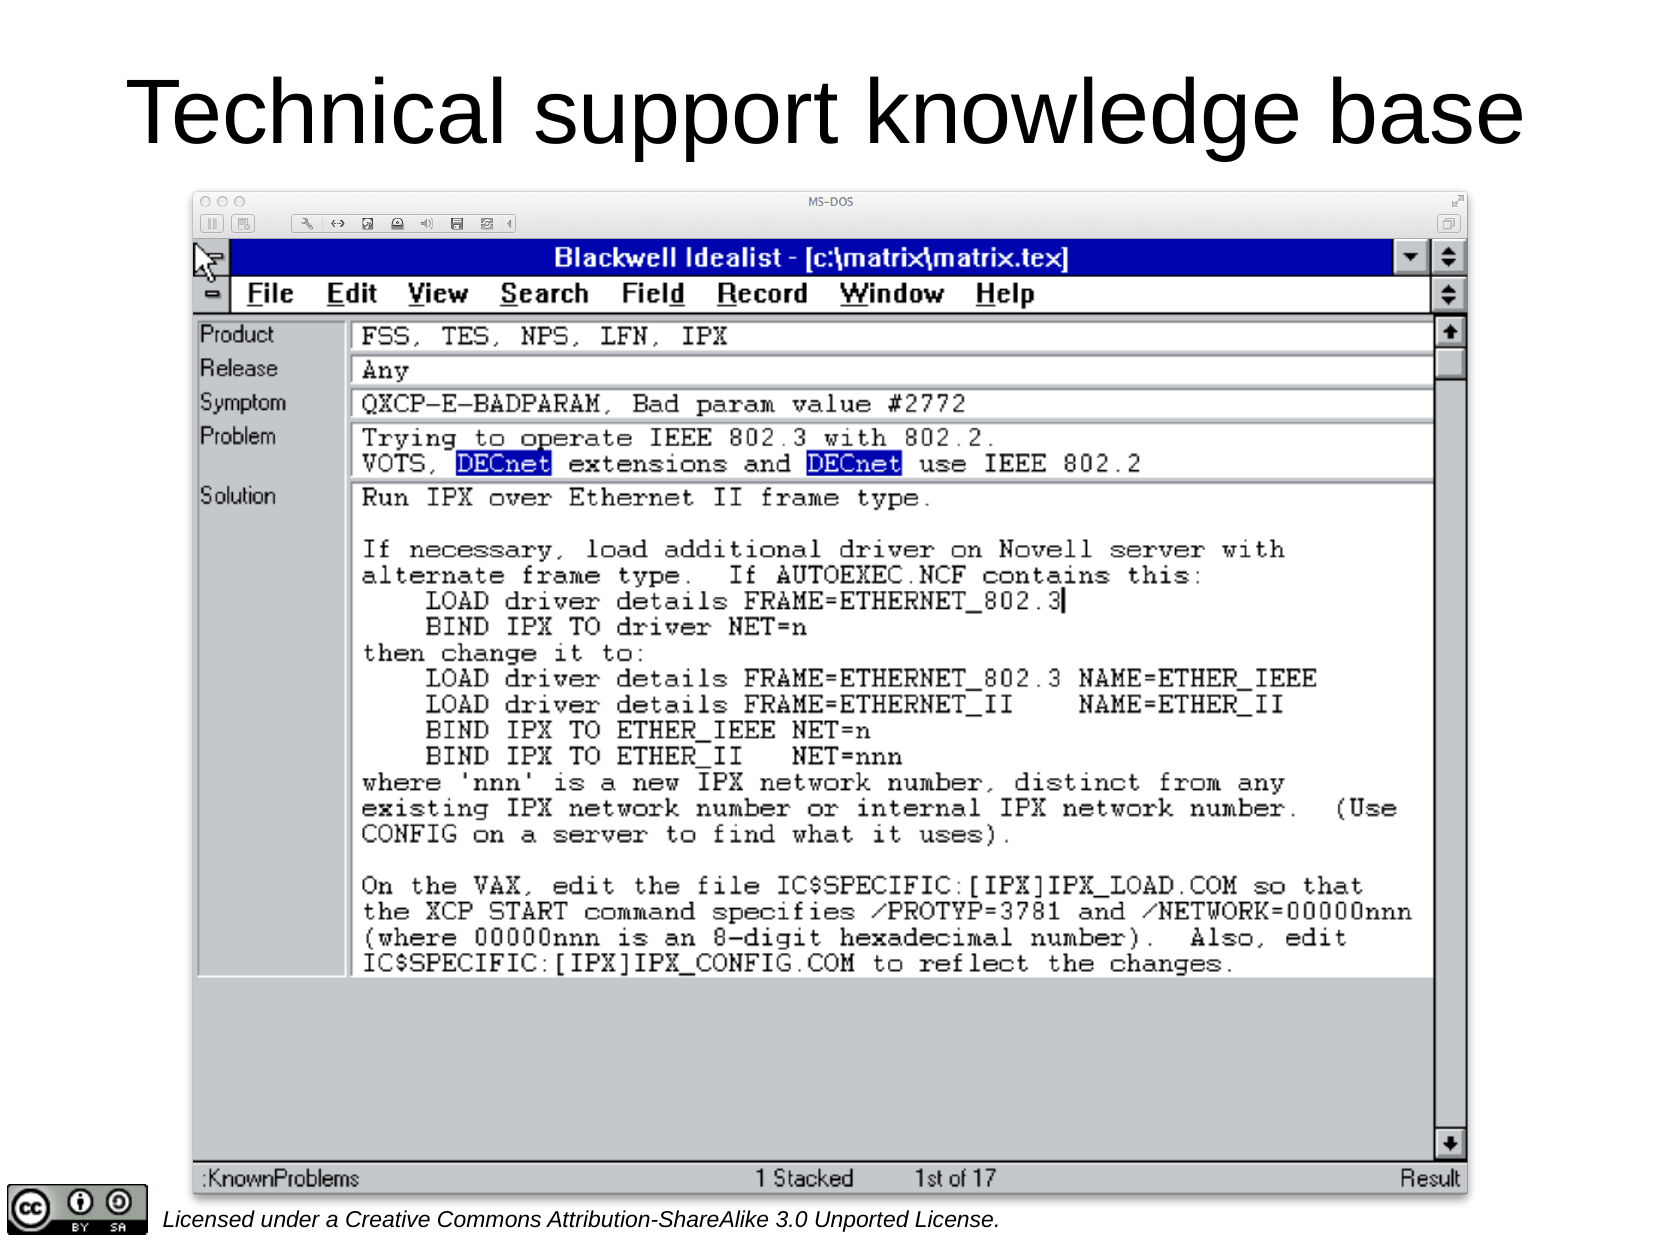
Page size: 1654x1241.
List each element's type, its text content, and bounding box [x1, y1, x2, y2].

title Technical support knowledge base [82, 8, 1571, 216]
picture [181, 183, 1479, 1211]
picture [7, 1184, 148, 1235]
